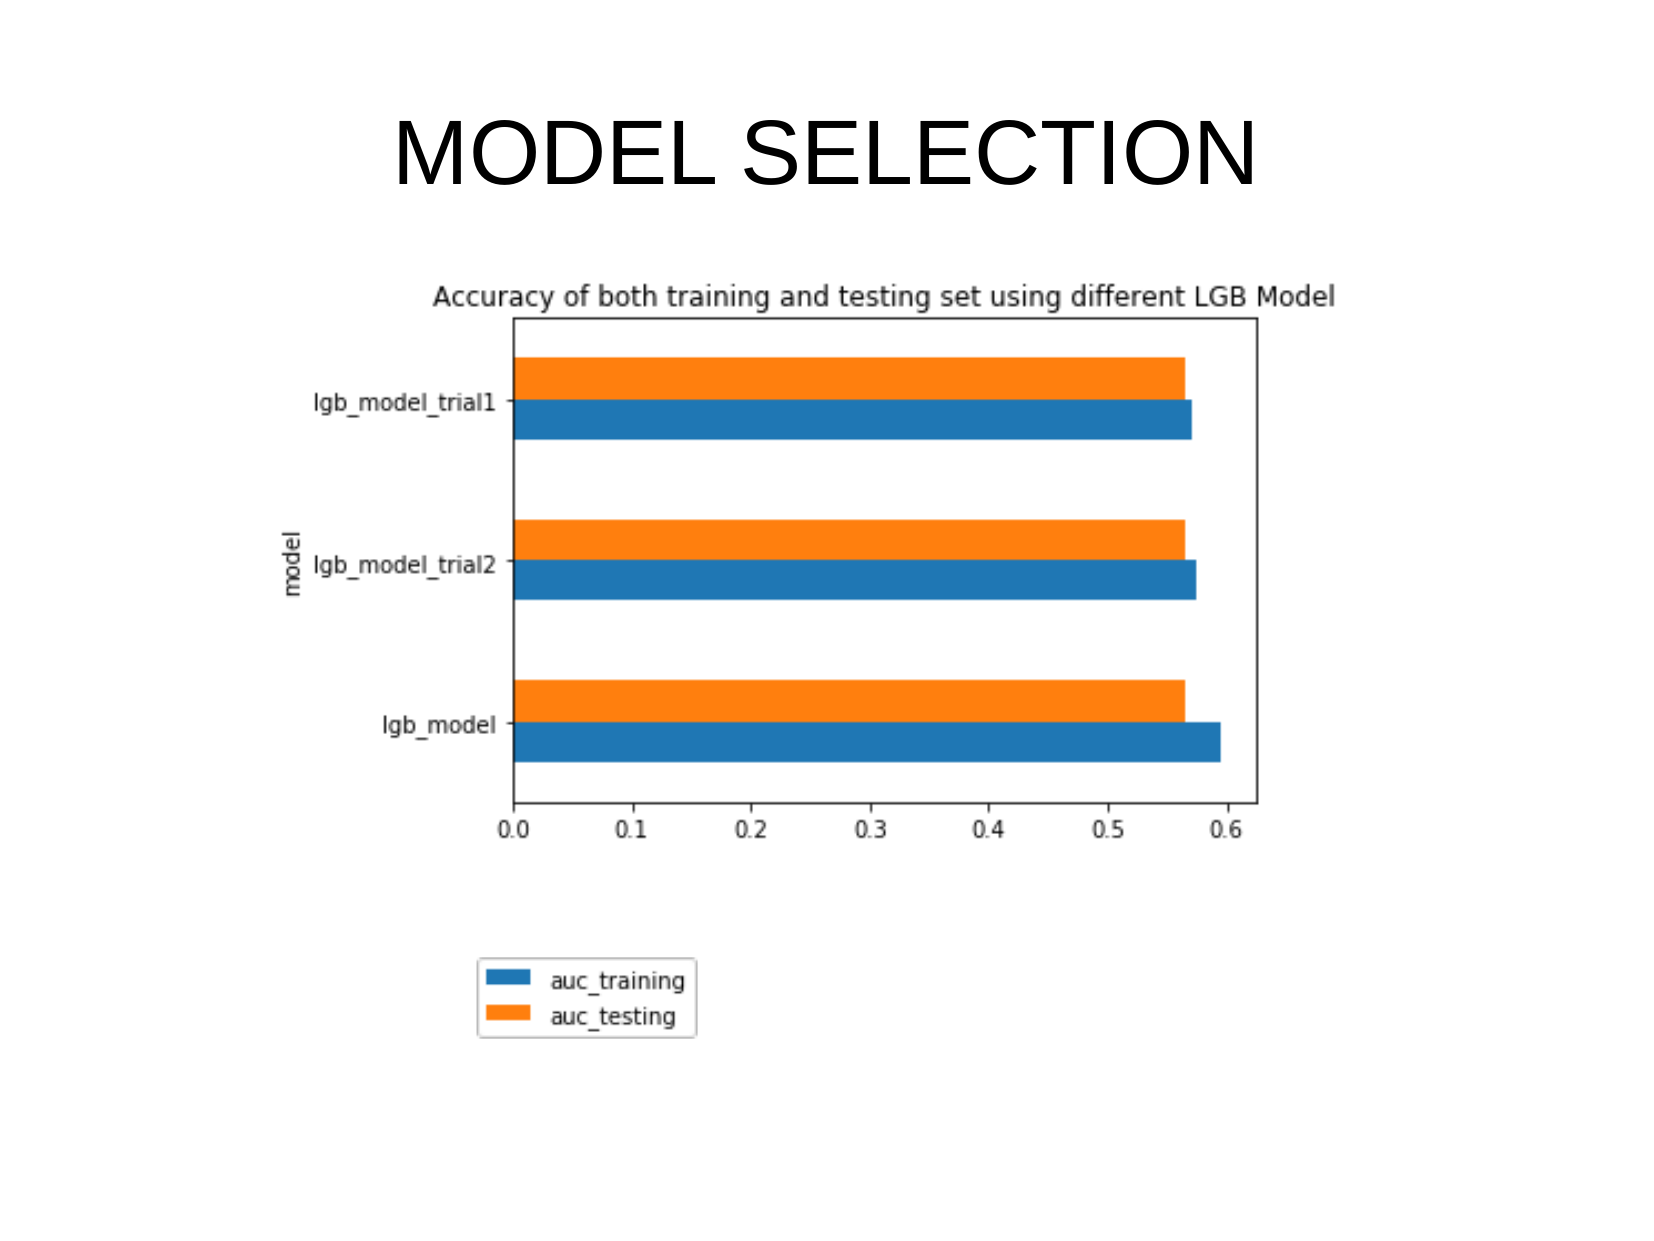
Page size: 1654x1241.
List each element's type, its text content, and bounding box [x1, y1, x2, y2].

title MODEL SELECTION [82, 49, 1571, 257]
picture [267, 269, 1351, 1052]
